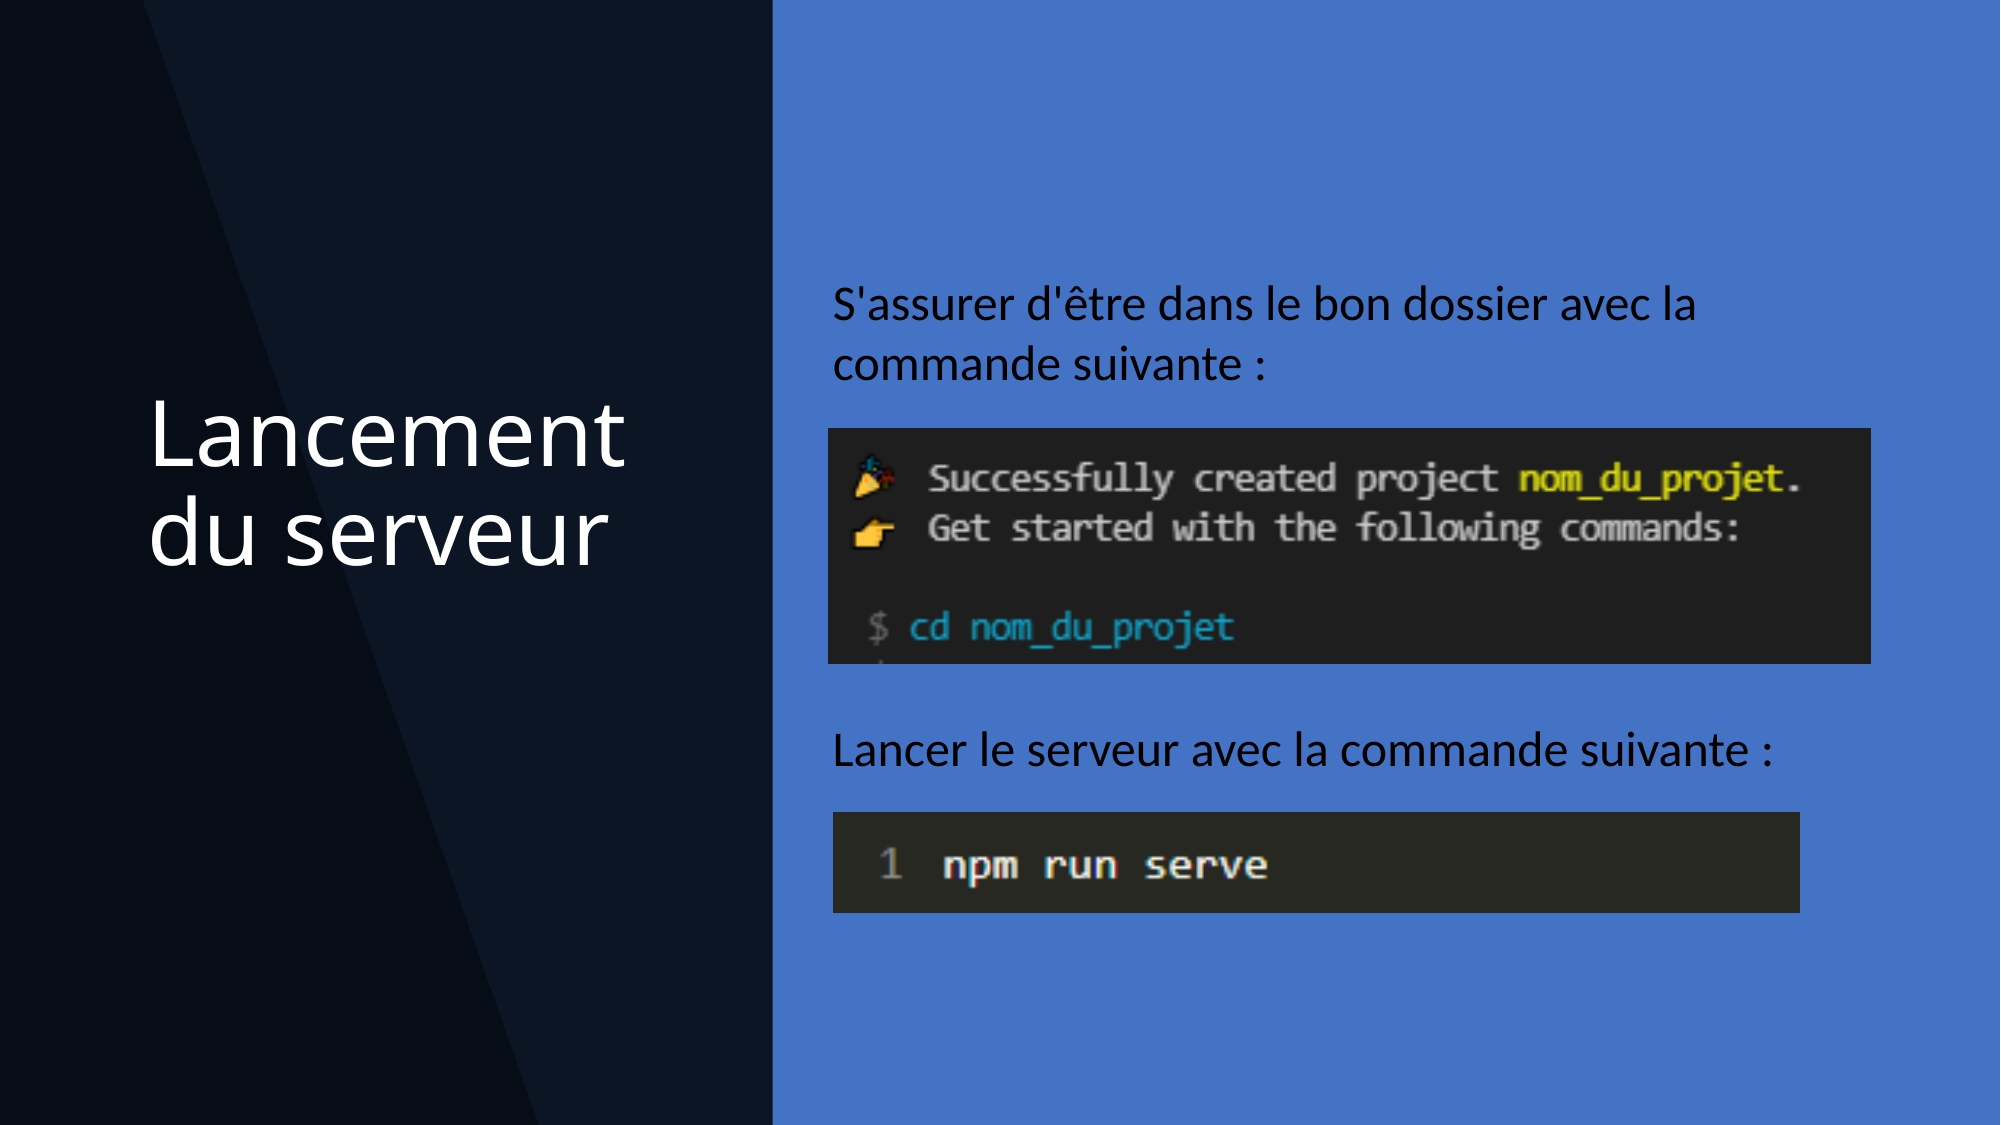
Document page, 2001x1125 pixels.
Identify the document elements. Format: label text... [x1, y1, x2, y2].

text_box [0, 0, 2000, 1125]
picture [828, 428, 1871, 664]
text_box S'assurer d'être dans le bon dossier avec la commande suivante : [817, 263, 1875, 400]
text_box Lancer le serveur avec la commande suivante : [817, 708, 1818, 785]
title Lancement du serveur [131, 104, 671, 968]
picture [833, 812, 1800, 913]
